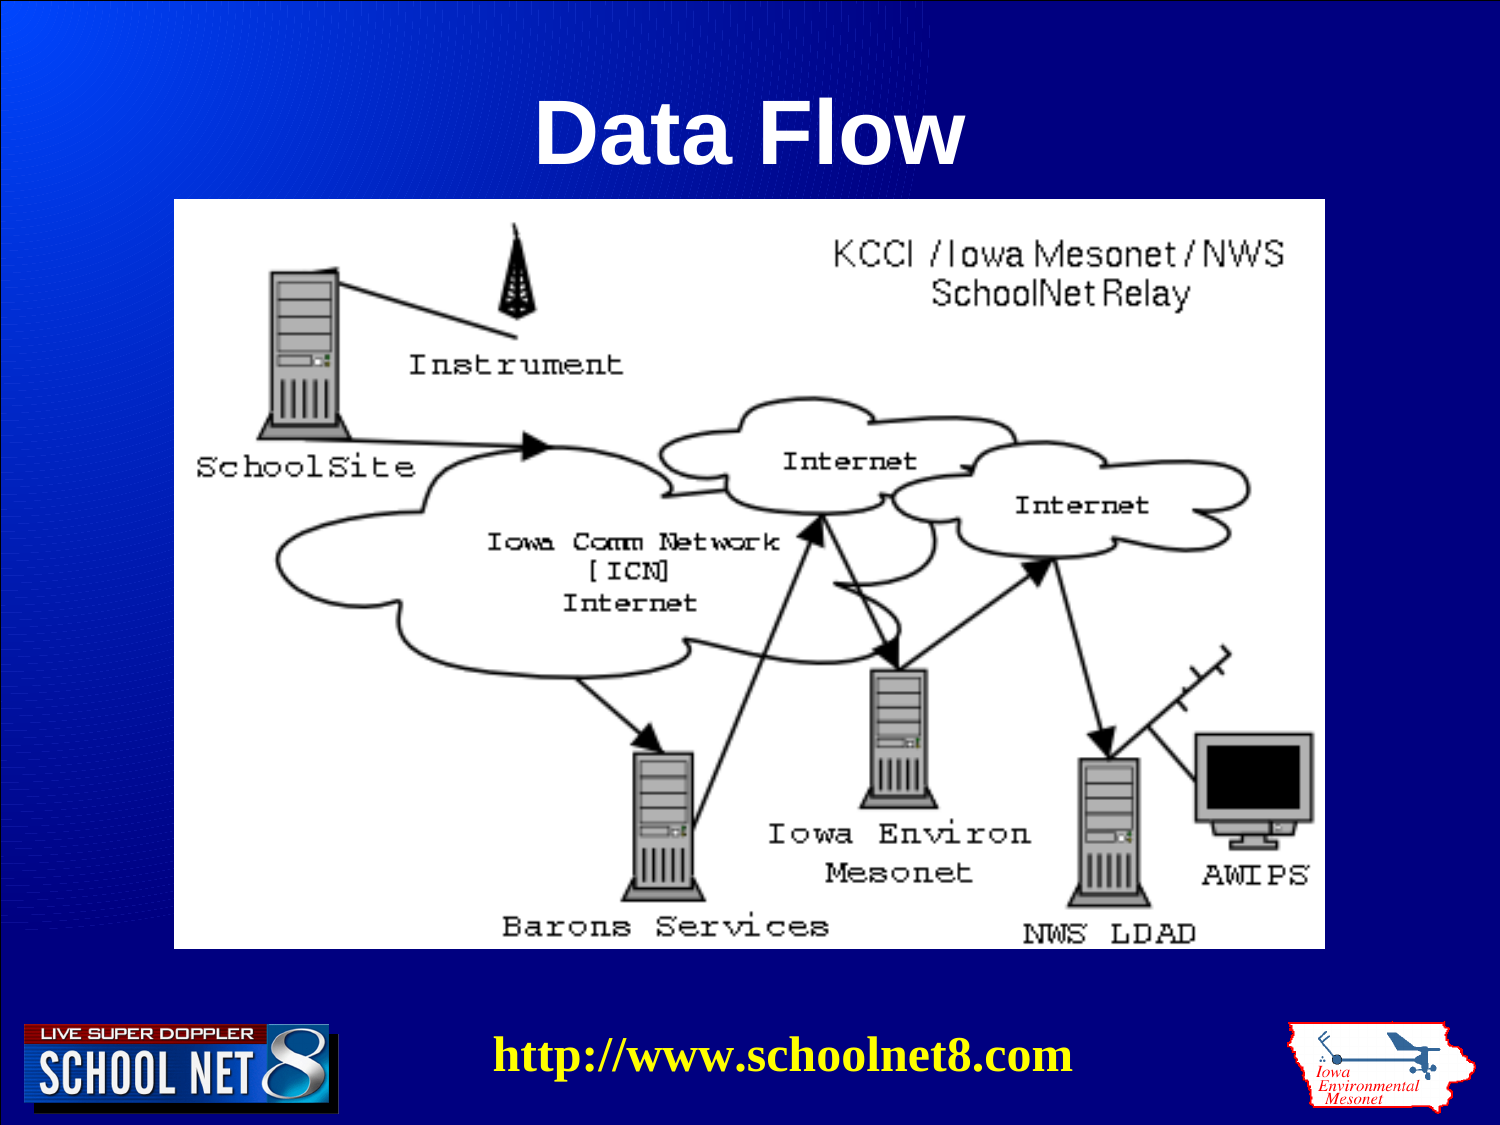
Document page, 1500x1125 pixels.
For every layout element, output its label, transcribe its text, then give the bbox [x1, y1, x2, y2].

picture [174, 199, 1325, 949]
picture [1287, 1021, 1476, 1114]
picture [24, 1024, 329, 1103]
title Data Flow [112, 36, 1388, 225]
